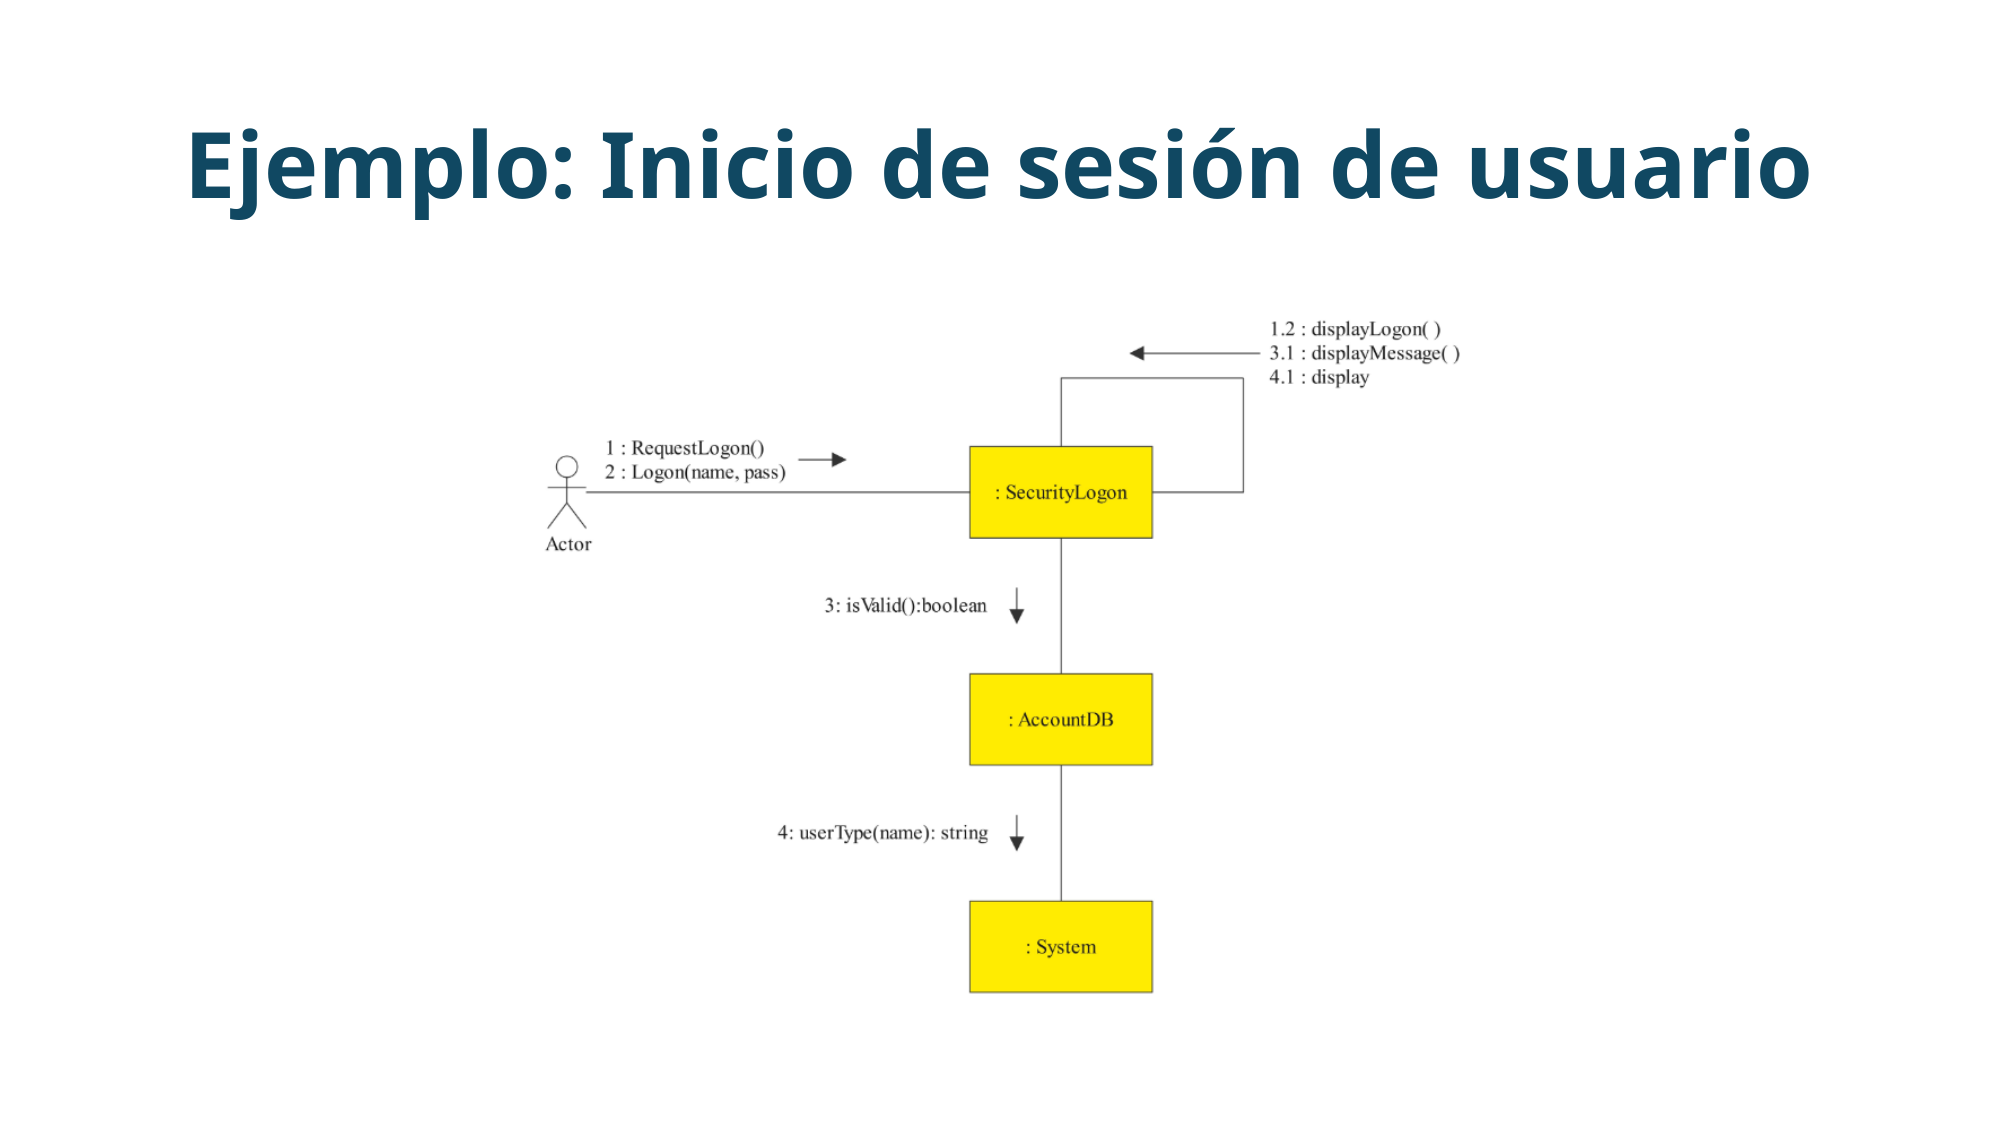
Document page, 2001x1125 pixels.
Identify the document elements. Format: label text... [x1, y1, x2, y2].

picture [529, 299, 1471, 1014]
title Ejemplo: Inicio de sesión de usuario [137, 59, 1863, 278]
